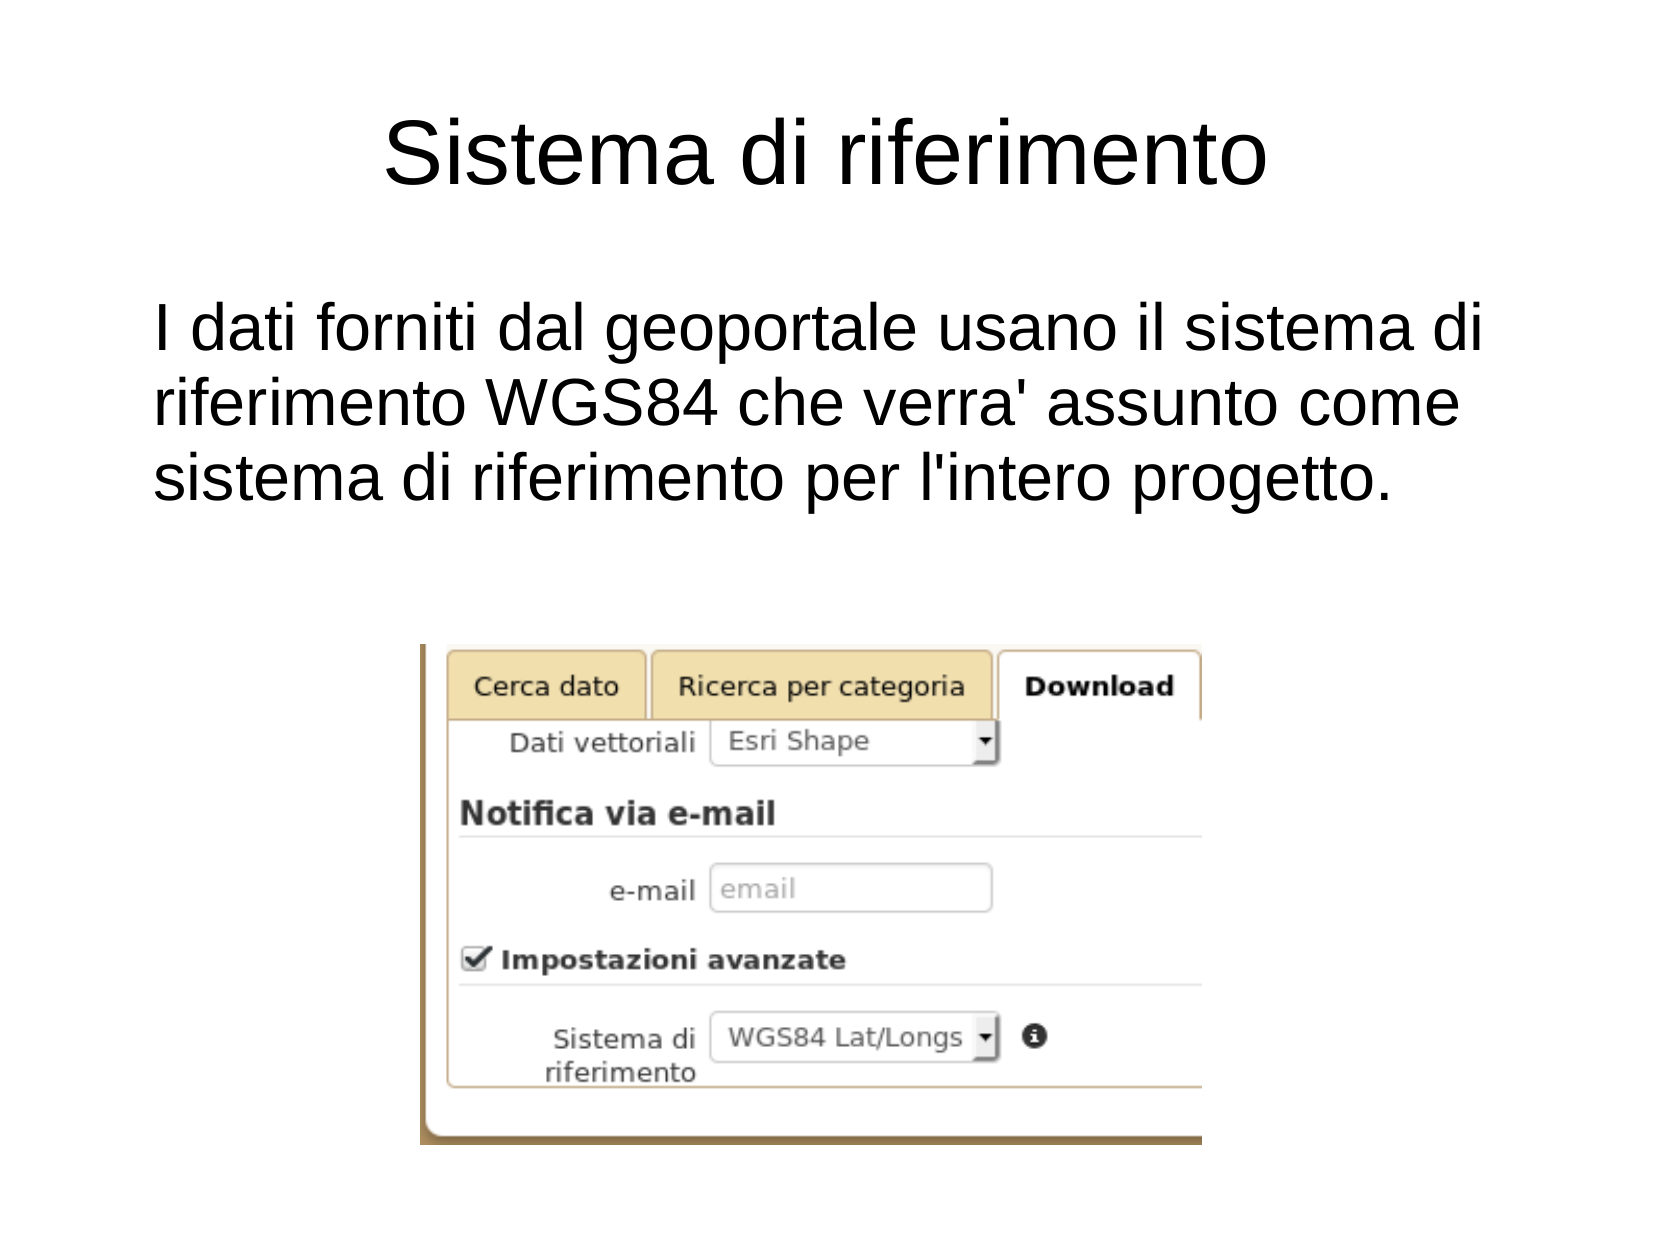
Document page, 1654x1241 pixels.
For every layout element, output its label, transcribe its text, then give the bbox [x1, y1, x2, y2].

list I dati forniti dal geoportale usano il sistema di riferimento WGS84 che verra' assunto come sistema di riferimento per l'intero progetto. [82, 290, 1571, 1010]
title Sistema di riferimento [82, 49, 1571, 257]
picture [420, 644, 1202, 1145]
